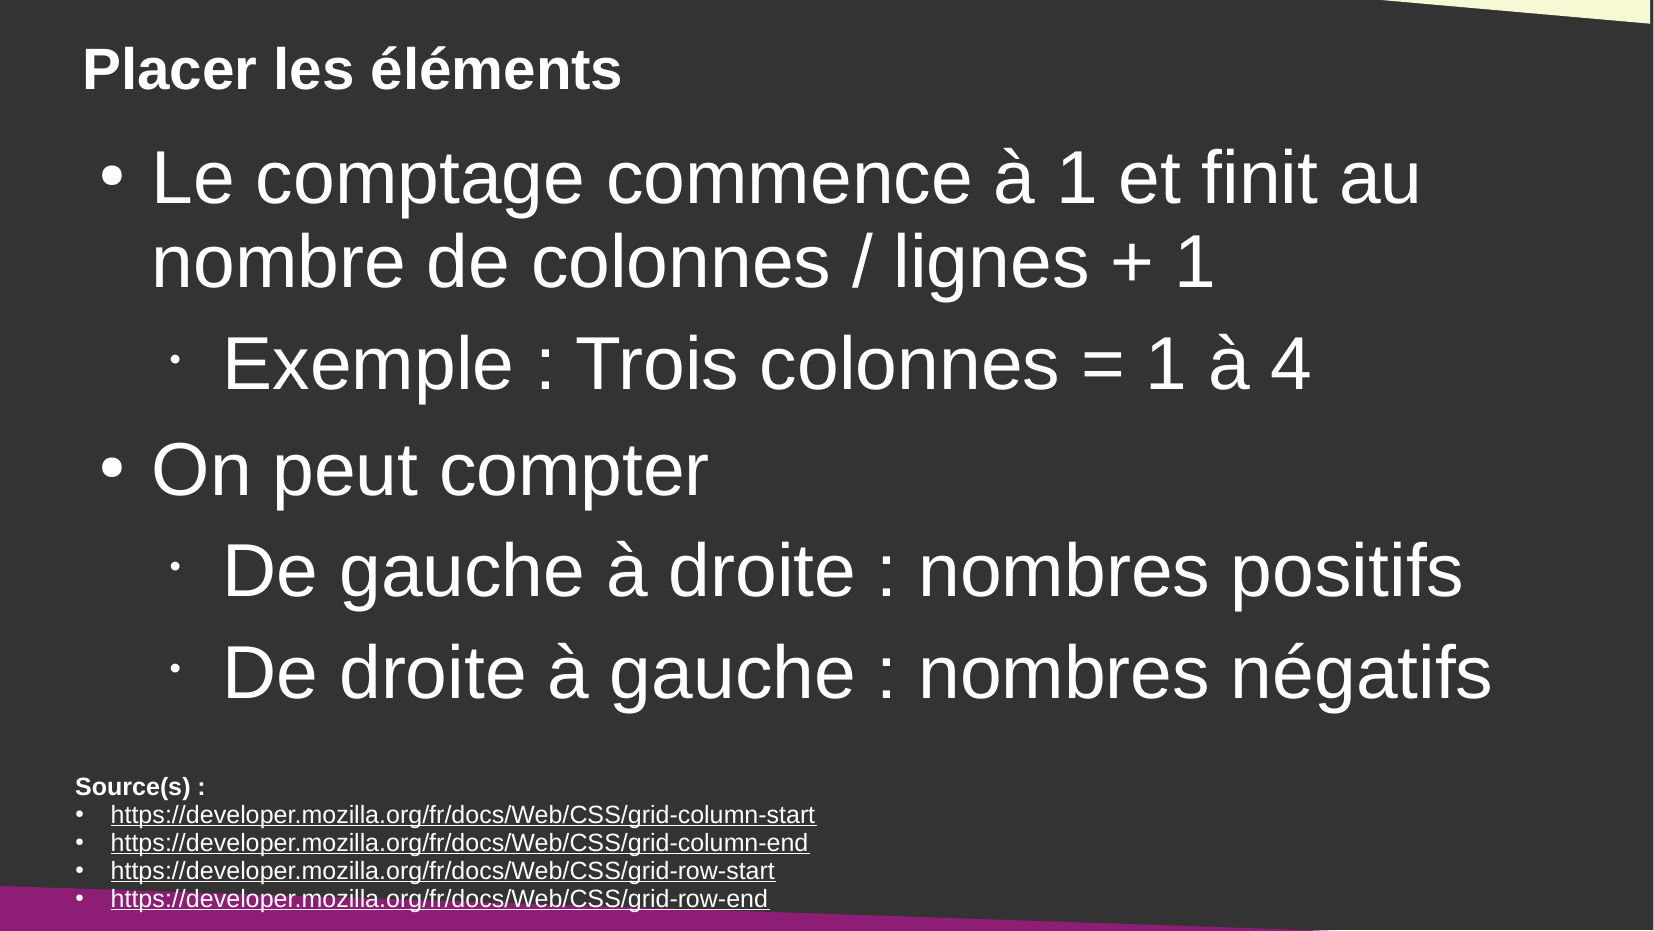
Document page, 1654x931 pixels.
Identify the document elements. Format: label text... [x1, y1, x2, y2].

text_box Source(s) : https://developer.mozilla.org/fr/docs/Web/CSS/grid-column-start https://developer.mozilla.org/fr/docs/Web/CSS/grid-column-end https://developer.mozilla.org/fr/docs/Web/CSS/grid-row-start https://developer.mozilla.org/fr/docs/Web/CSS/grid-row-end [60, 765, 1546, 920]
list Le comptage commence à 1 et finit au nombre de colonnes / lignes + 1 Exemple : Trois colonnes = 1 à 4 On peut compter De gauche à droite : nombres positifs De droite à gauche : nombres négatifs [80, 135, 1620, 745]
title Placer les éléments [82, 37, 1571, 122]
text_box [1381, 0, 1651, 24]
text_box [0, 885, 1336, 931]
